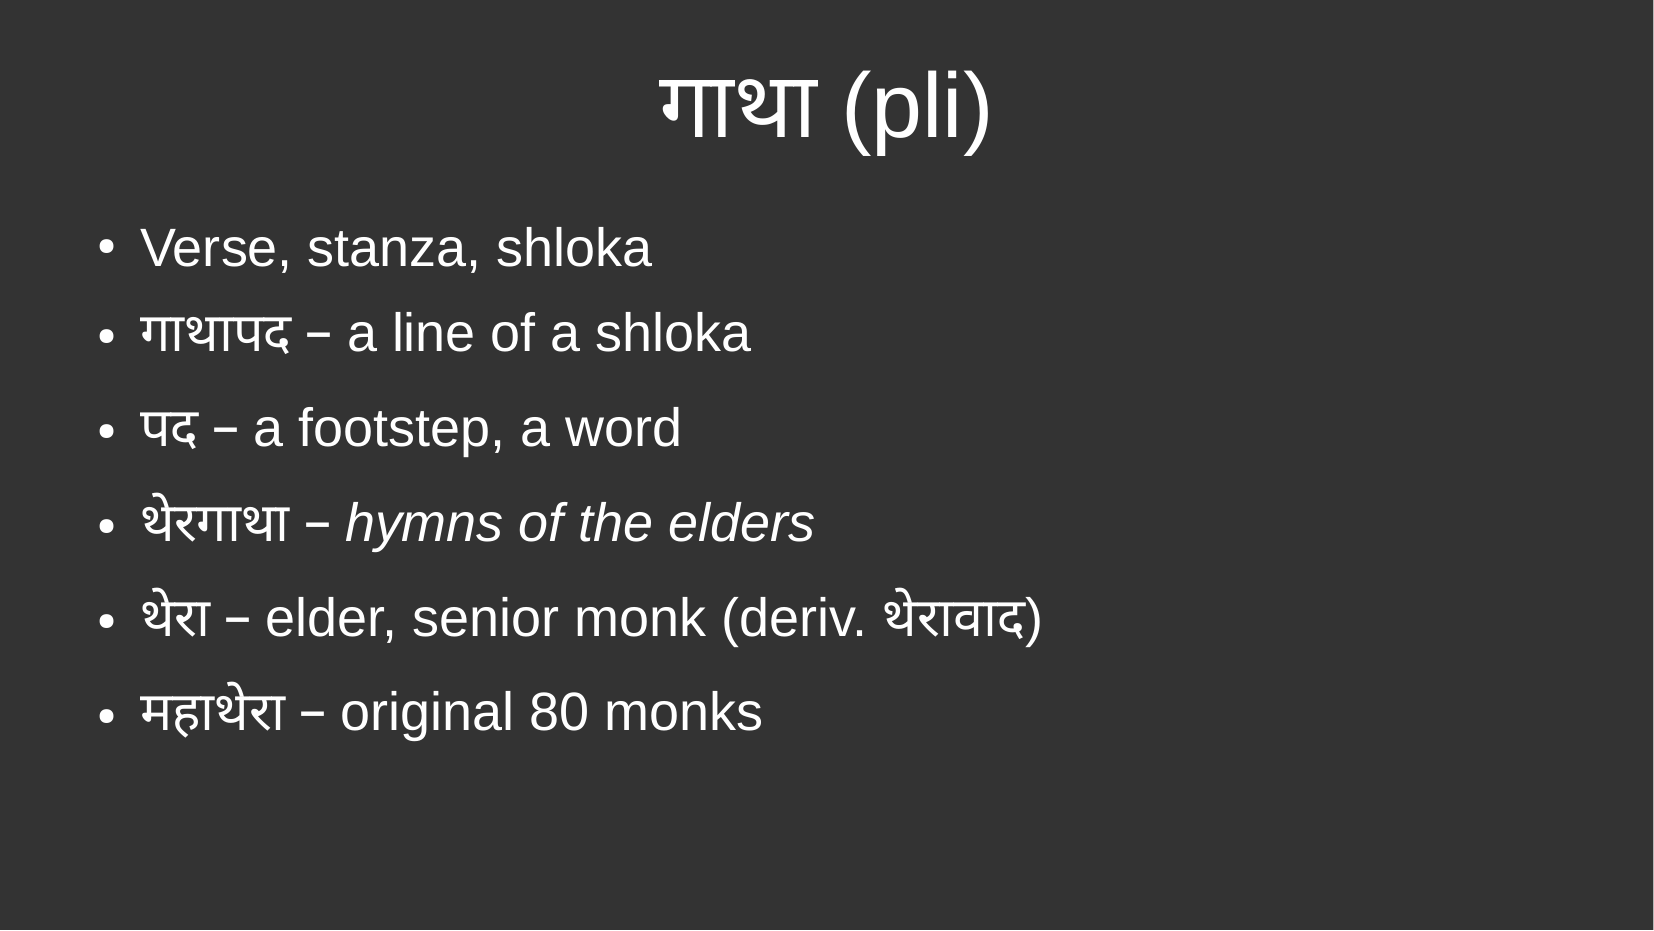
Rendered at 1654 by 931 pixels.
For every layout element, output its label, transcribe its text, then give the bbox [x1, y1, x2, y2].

list Verse, stanza, shloka गाथापद – a line of a shloka पद – a footstep, a word थेरगाथा – hymns of the elders थेरा – elder, senior monk (deriv. थेरावाद) महाथेरा – original 80 monks [82, 217, 1571, 758]
title गाथा (pli) [82, 37, 1571, 193]
